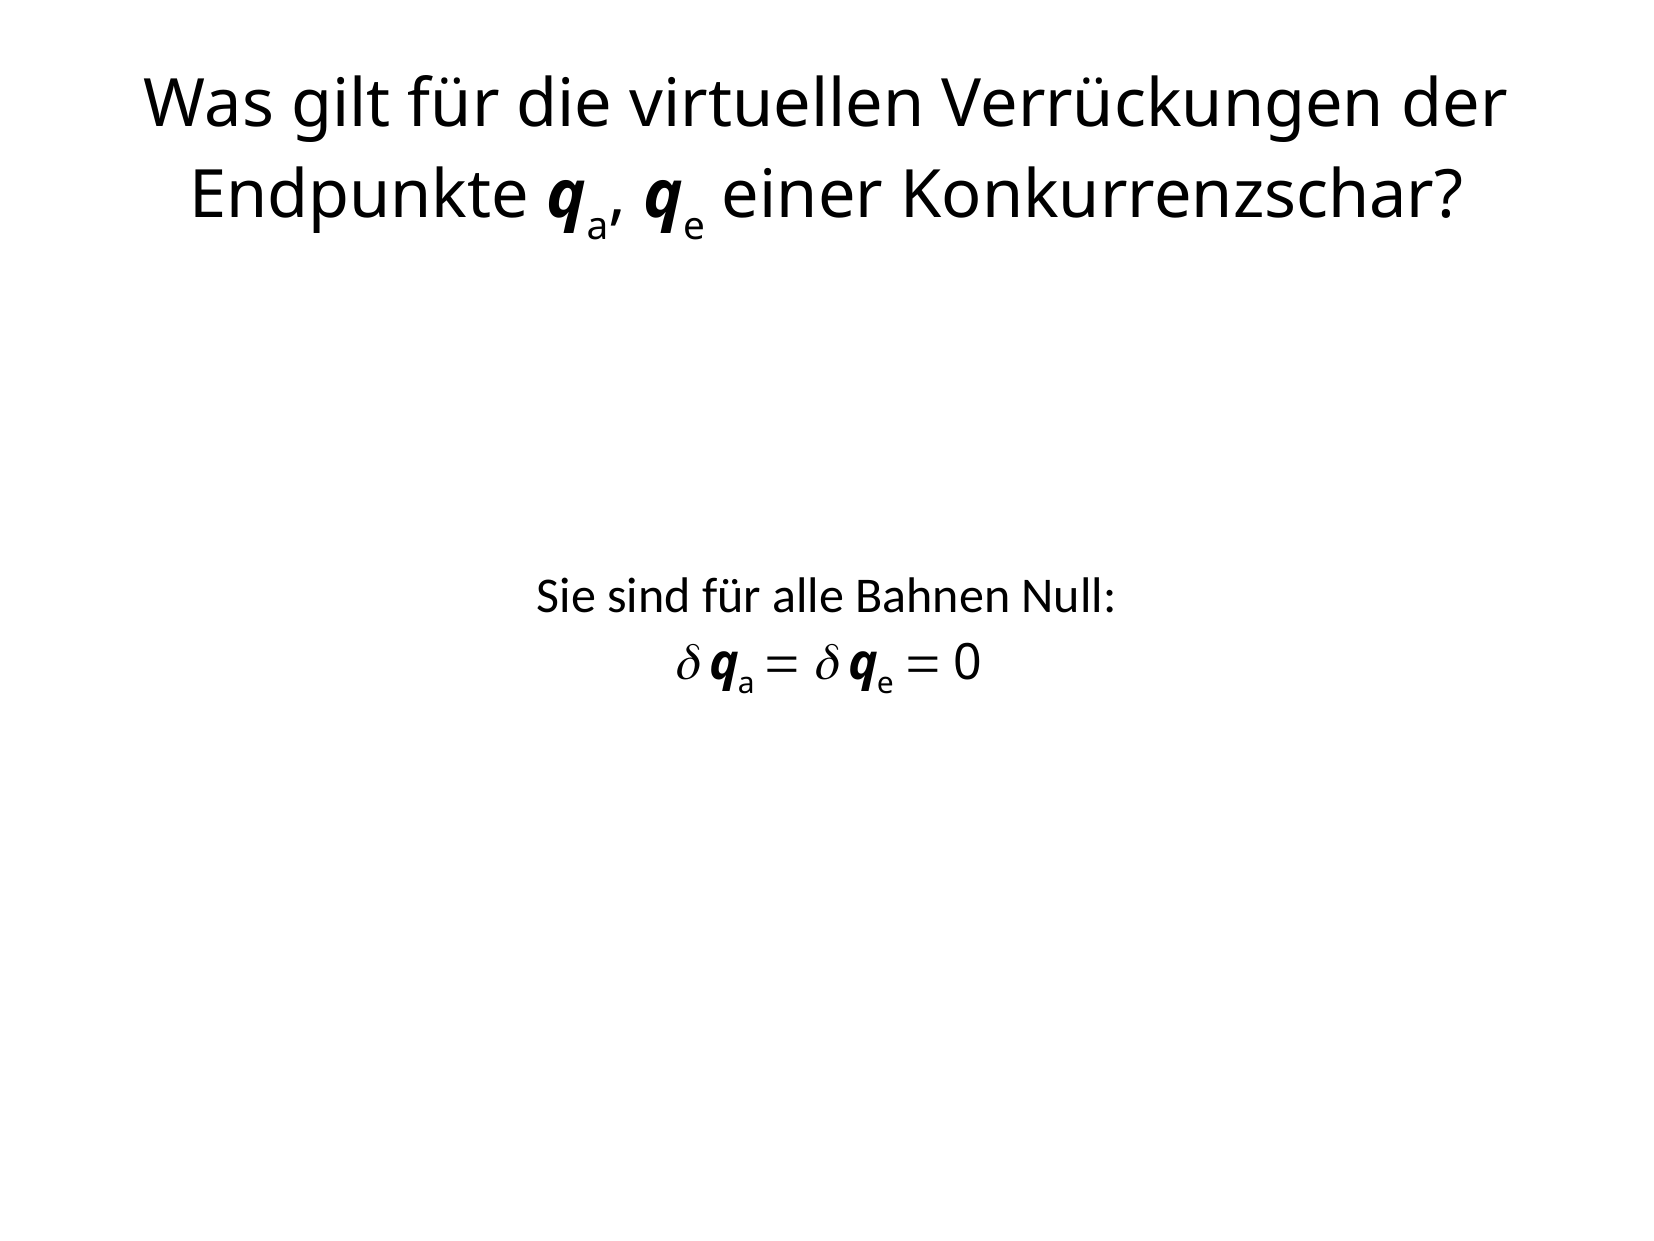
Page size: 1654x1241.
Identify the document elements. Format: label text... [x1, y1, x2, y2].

chart [667, 632, 986, 702]
title Was gilt für die virtuellen Verrückungen der Endpunkte qa, qe einer Konkurrenzschar? [82, 49, 1571, 257]
subtitle Sie sind für alle Bahnen Null: [82, 290, 1571, 1010]
